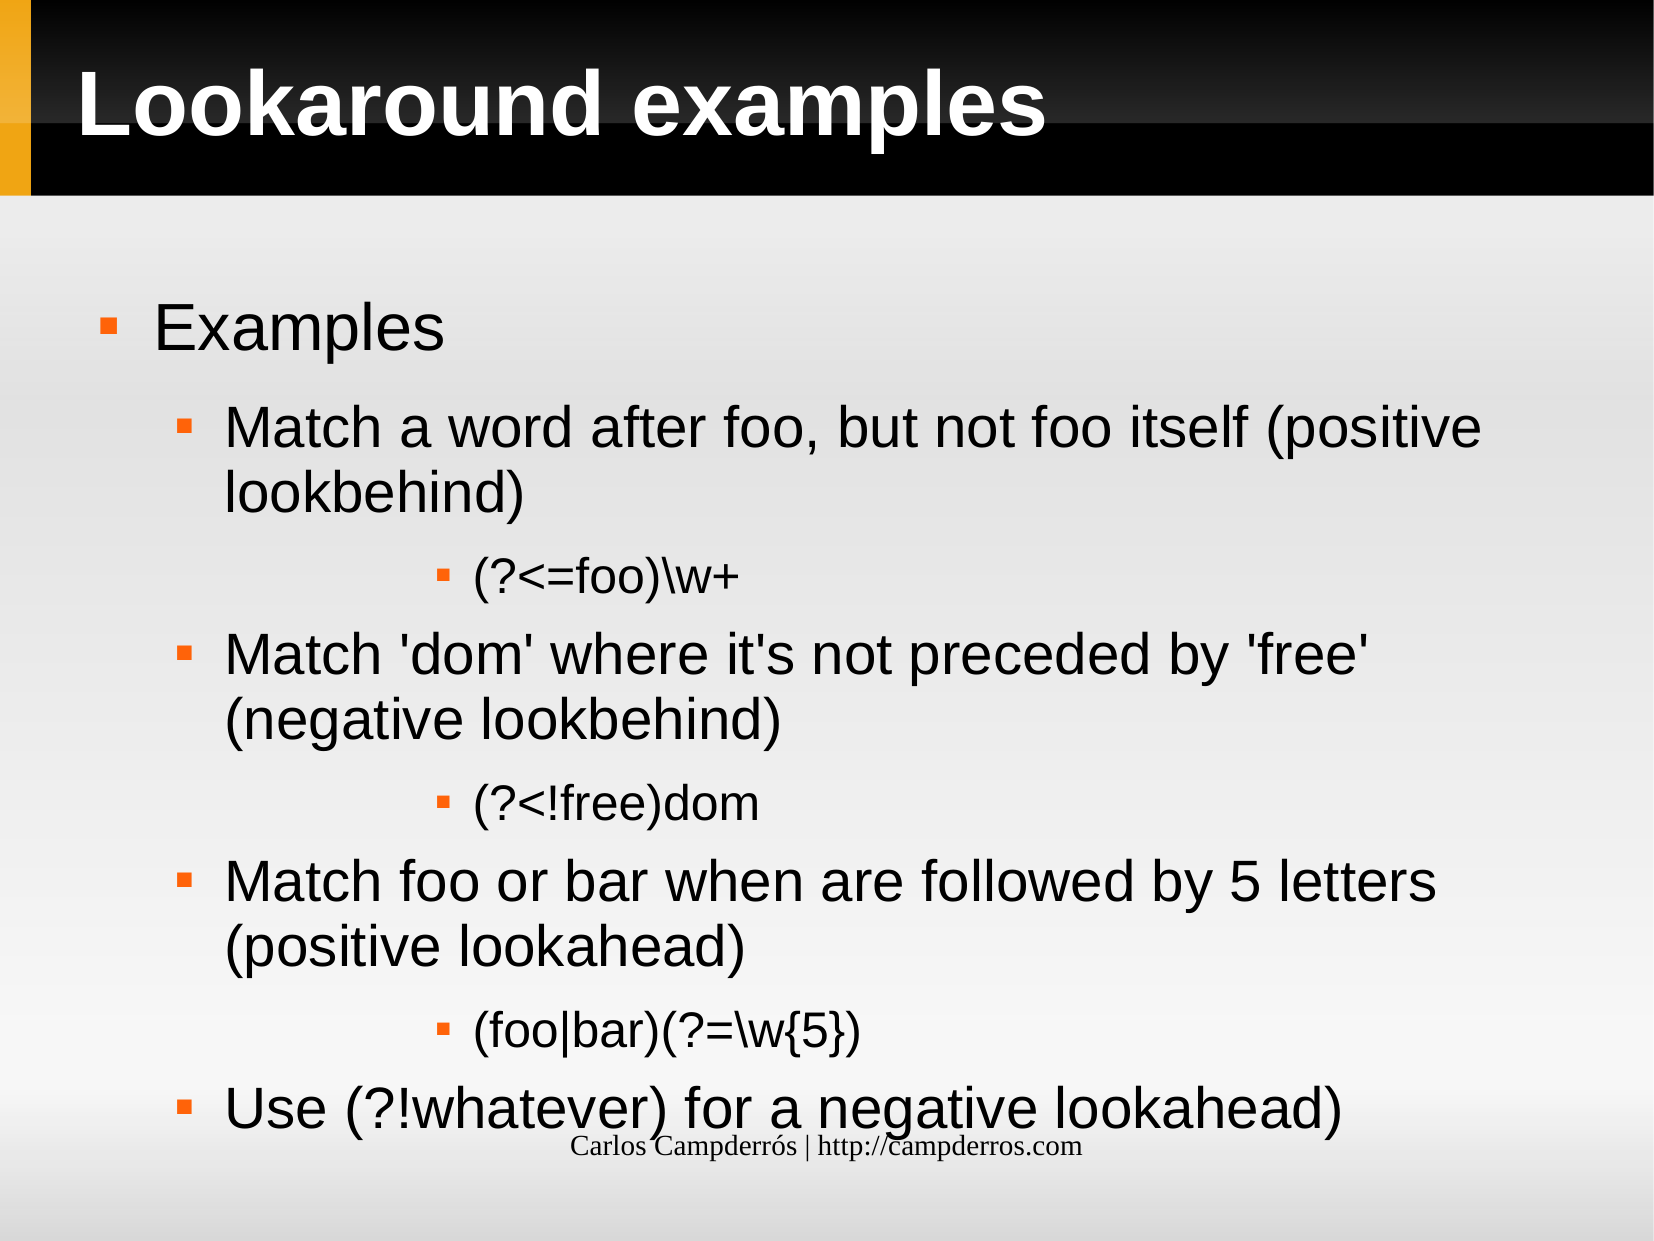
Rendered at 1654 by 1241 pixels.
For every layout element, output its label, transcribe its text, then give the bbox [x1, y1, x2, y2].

title Lookaround examples [76, 0, 1565, 208]
picture [0, 0, 1654, 1241]
list Examples Match a word after foo, but not foo itself (positive lookbehind) (?<=foo)\w+ Match 'dom' where it's not preceded by 'free' (negative lookbehind) (?<!free)dom Match foo or bar when are followed by 5 letters (positive lookahead) (foo|bar)(?=\w{5}) Use (?!whatever) for a negative lookahead) [82, 290, 1571, 1141]
